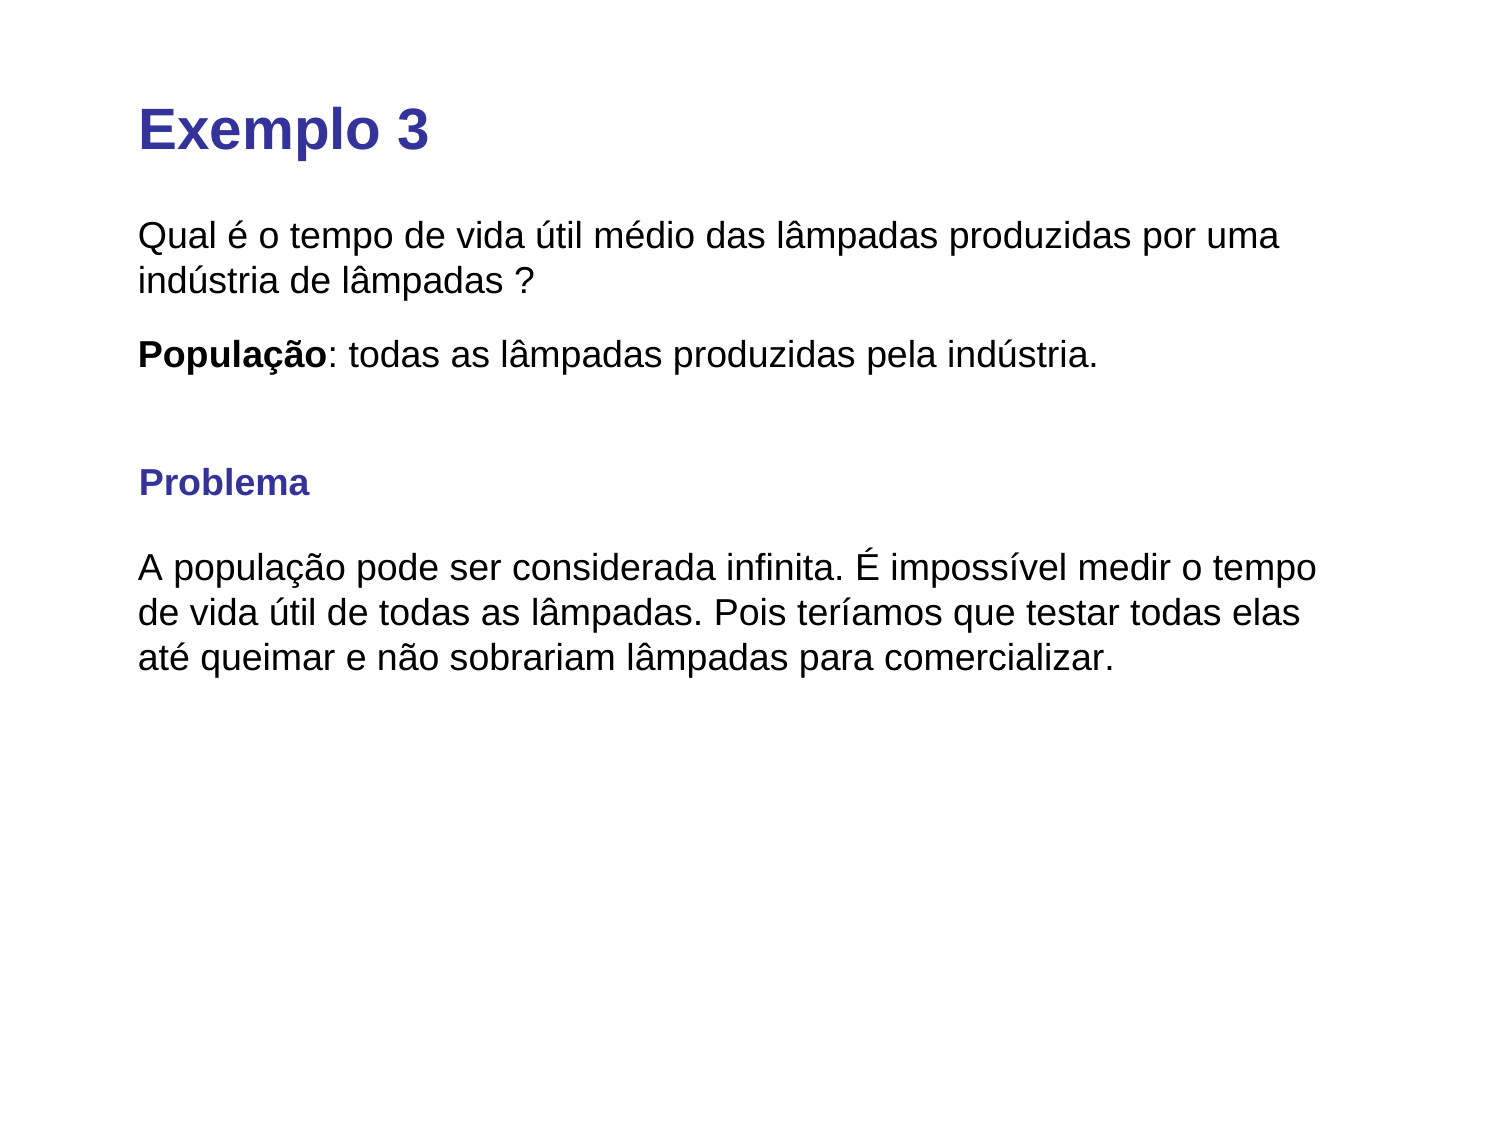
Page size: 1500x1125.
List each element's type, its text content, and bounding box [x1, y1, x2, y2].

text_box Exemplo 3 [123, 84, 1400, 179]
text_box População: todas as lâmpadas produzidas pela indústria. [123, 322, 1366, 398]
text_box A população pode ser considerada infinita. É impossível medir o tempo de vida útil de todas as lâmpadas. Pois teríamos que testar todas elas até queimar e não sobrariam lâmpadas para comercializar. [123, 535, 1366, 686]
text_box Problema [123, 450, 1400, 521]
text_box Qual é o tempo de vida útil médio das lâmpadas produzidas por uma indústria de lâmpadas ? [123, 203, 1366, 309]
